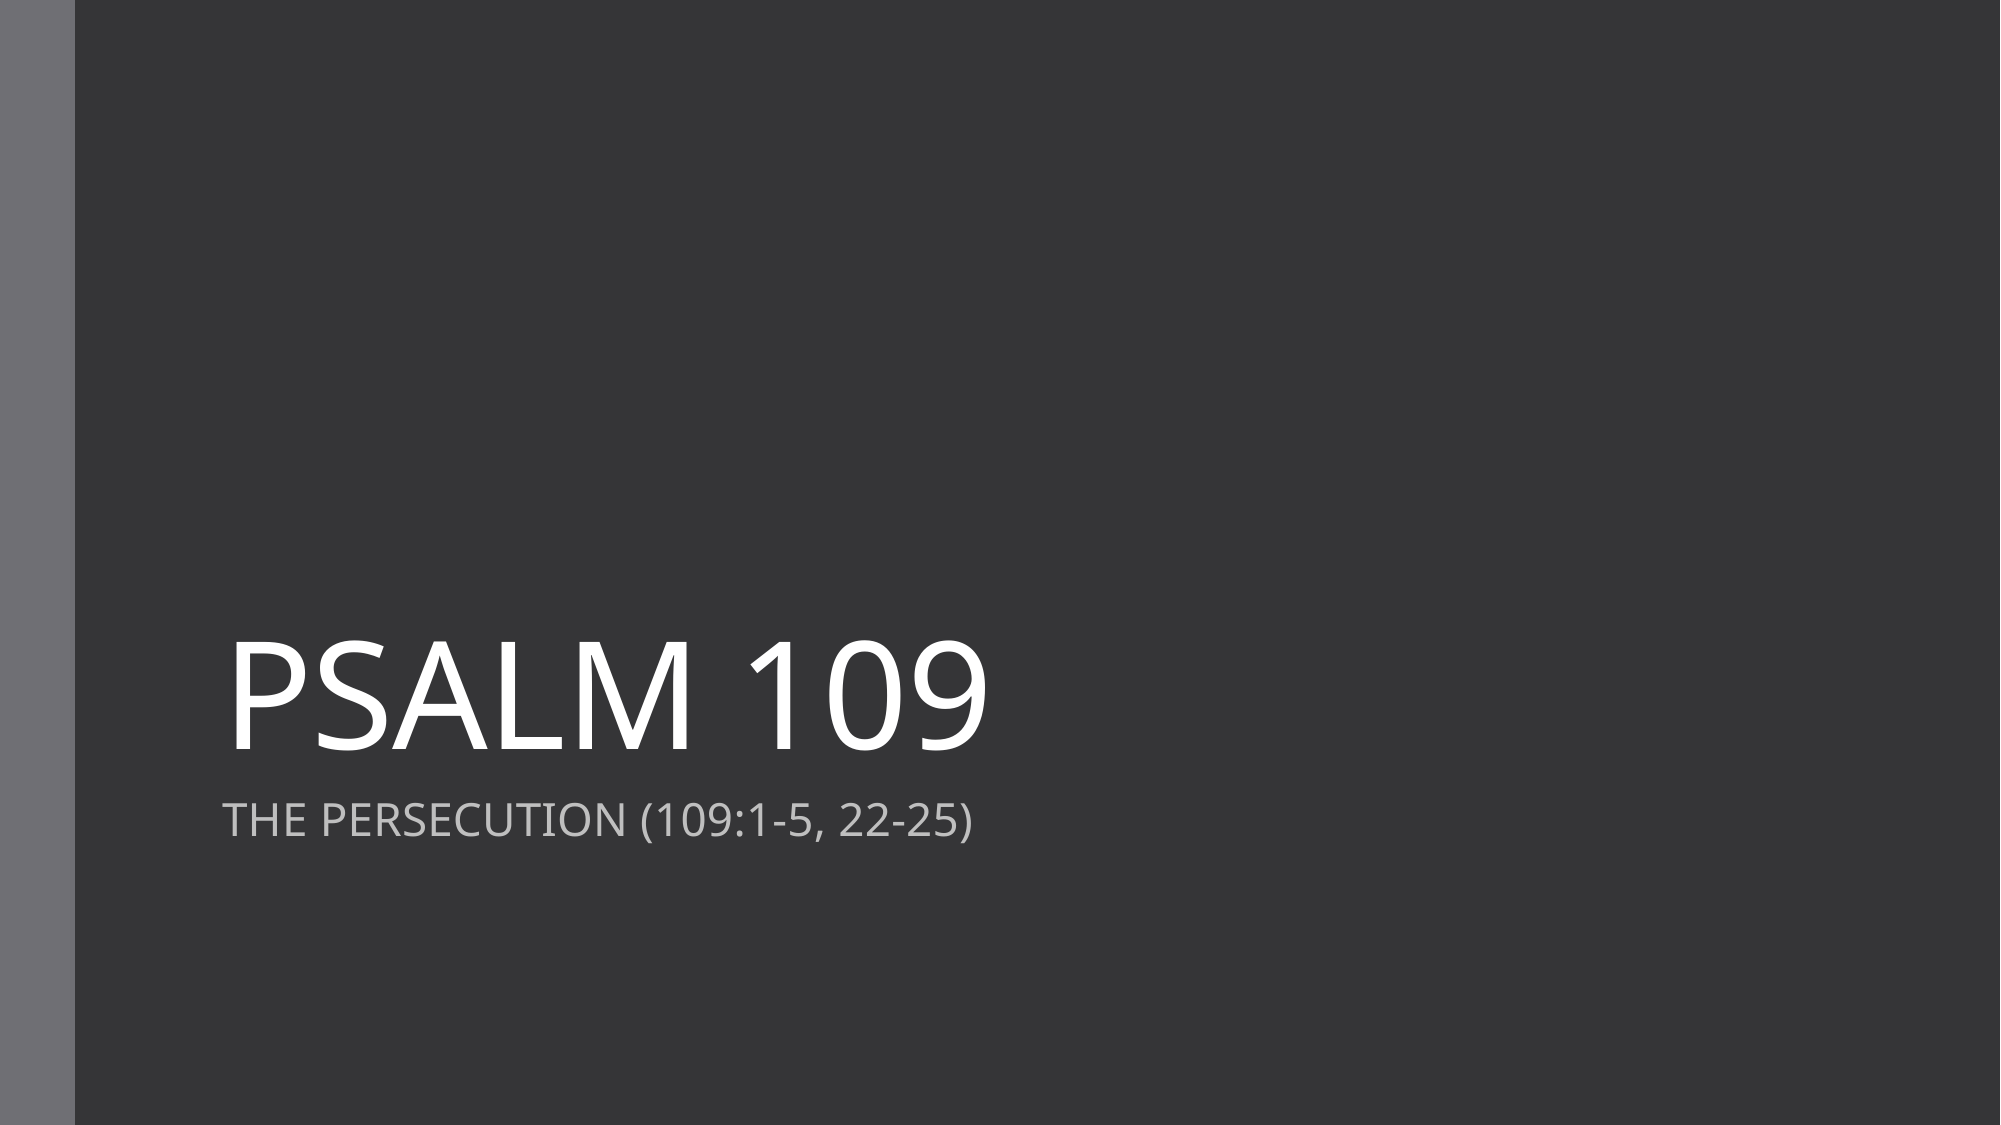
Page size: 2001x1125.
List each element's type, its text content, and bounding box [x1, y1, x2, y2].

subtitle THE PERSECUTION (109:1-5, 22-25) [206, 787, 1752, 1066]
title PSALM 109 [206, 124, 1752, 787]
